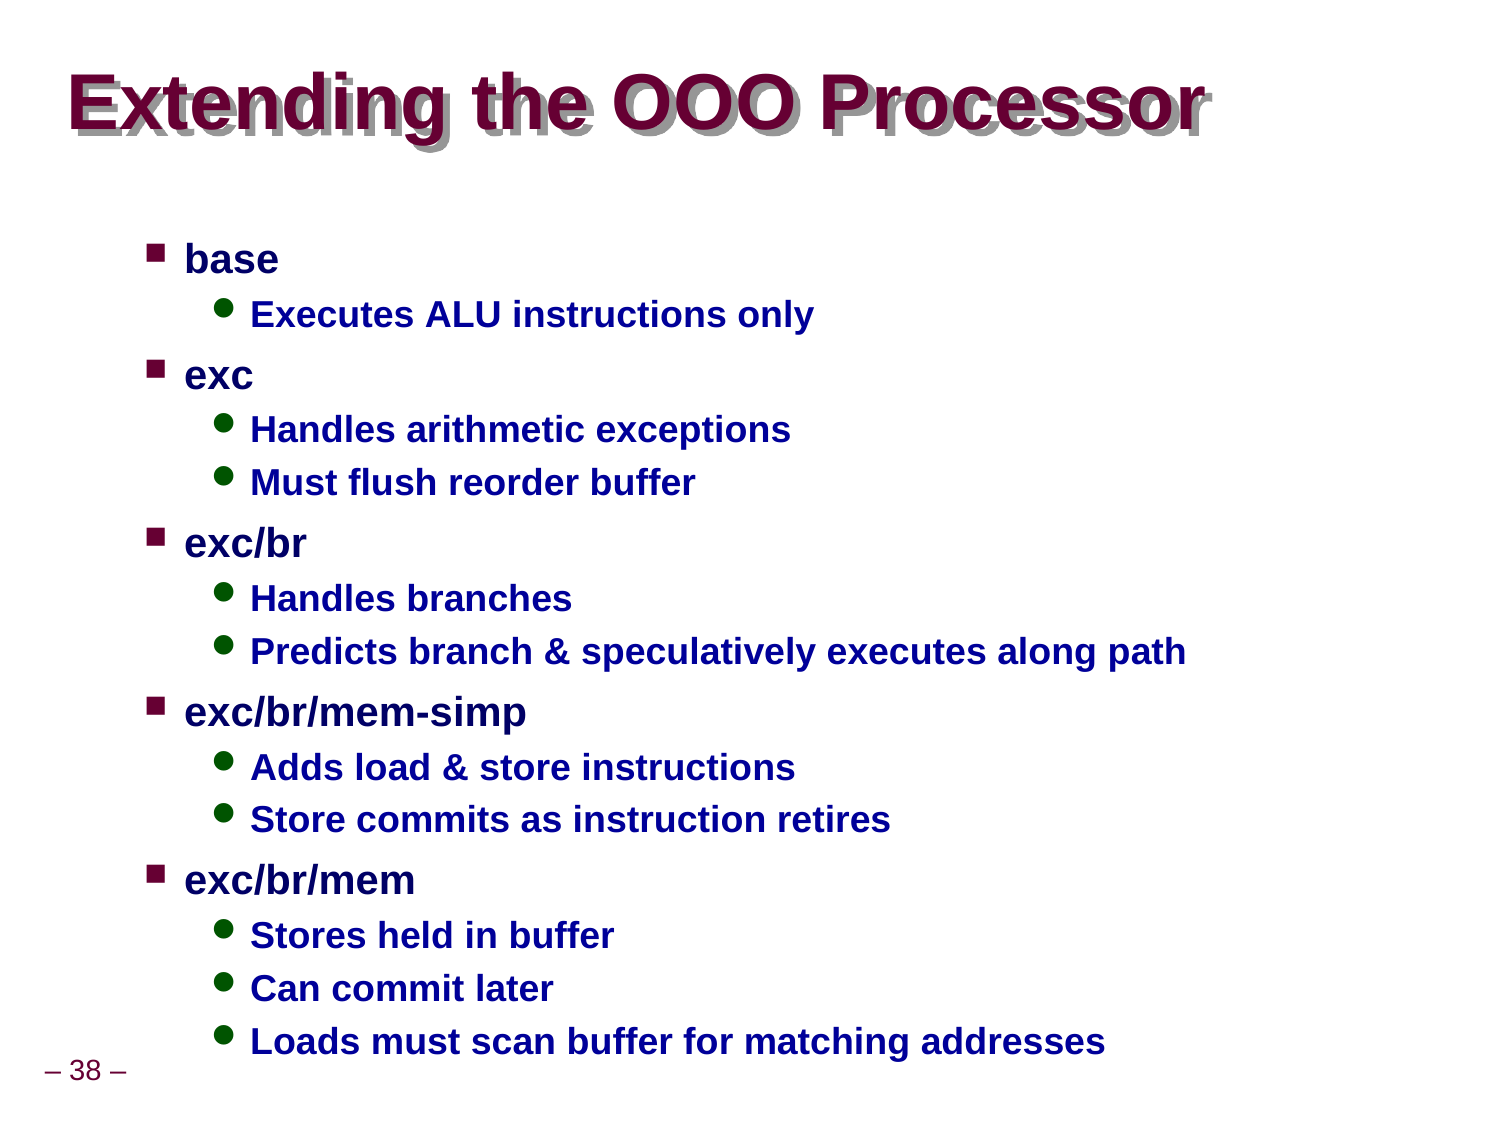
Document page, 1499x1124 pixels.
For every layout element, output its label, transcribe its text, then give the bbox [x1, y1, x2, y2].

title Extending the OOO Processor [66, 40, 1495, 169]
list base Executes ALU instructions only exc Handles arithmetic exceptions Must flush reorder buffer exc/br Handles branches Predicts branch & speculatively executes along path exc/br/mem-simp Adds load & store instructions Store commits as instruction retires exc/br/mem Stores held in buffer Can commit later Loads must scan buffer for matching addresses [47, 224, 1409, 1070]
